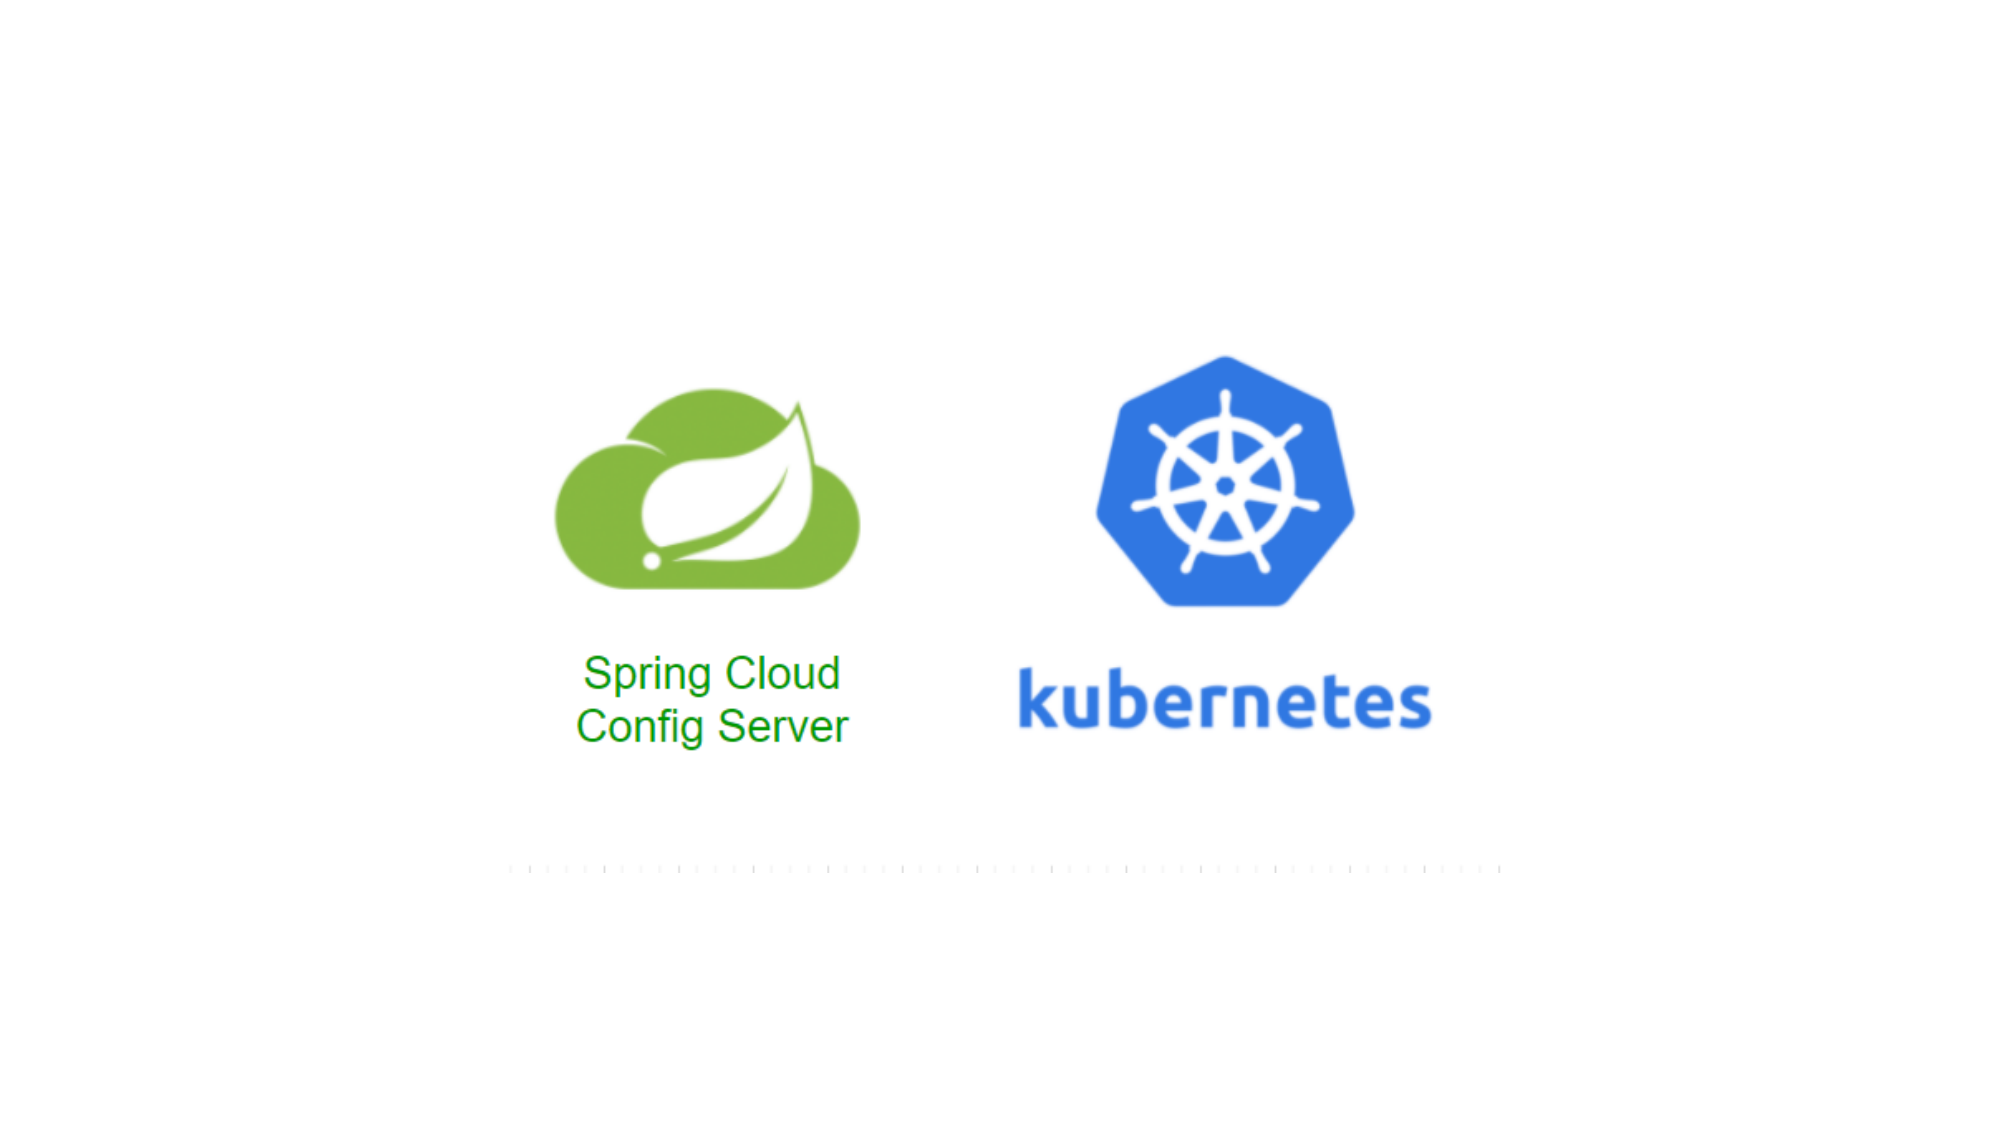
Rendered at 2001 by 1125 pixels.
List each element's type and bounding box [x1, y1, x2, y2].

picture [498, 252, 1502, 873]
